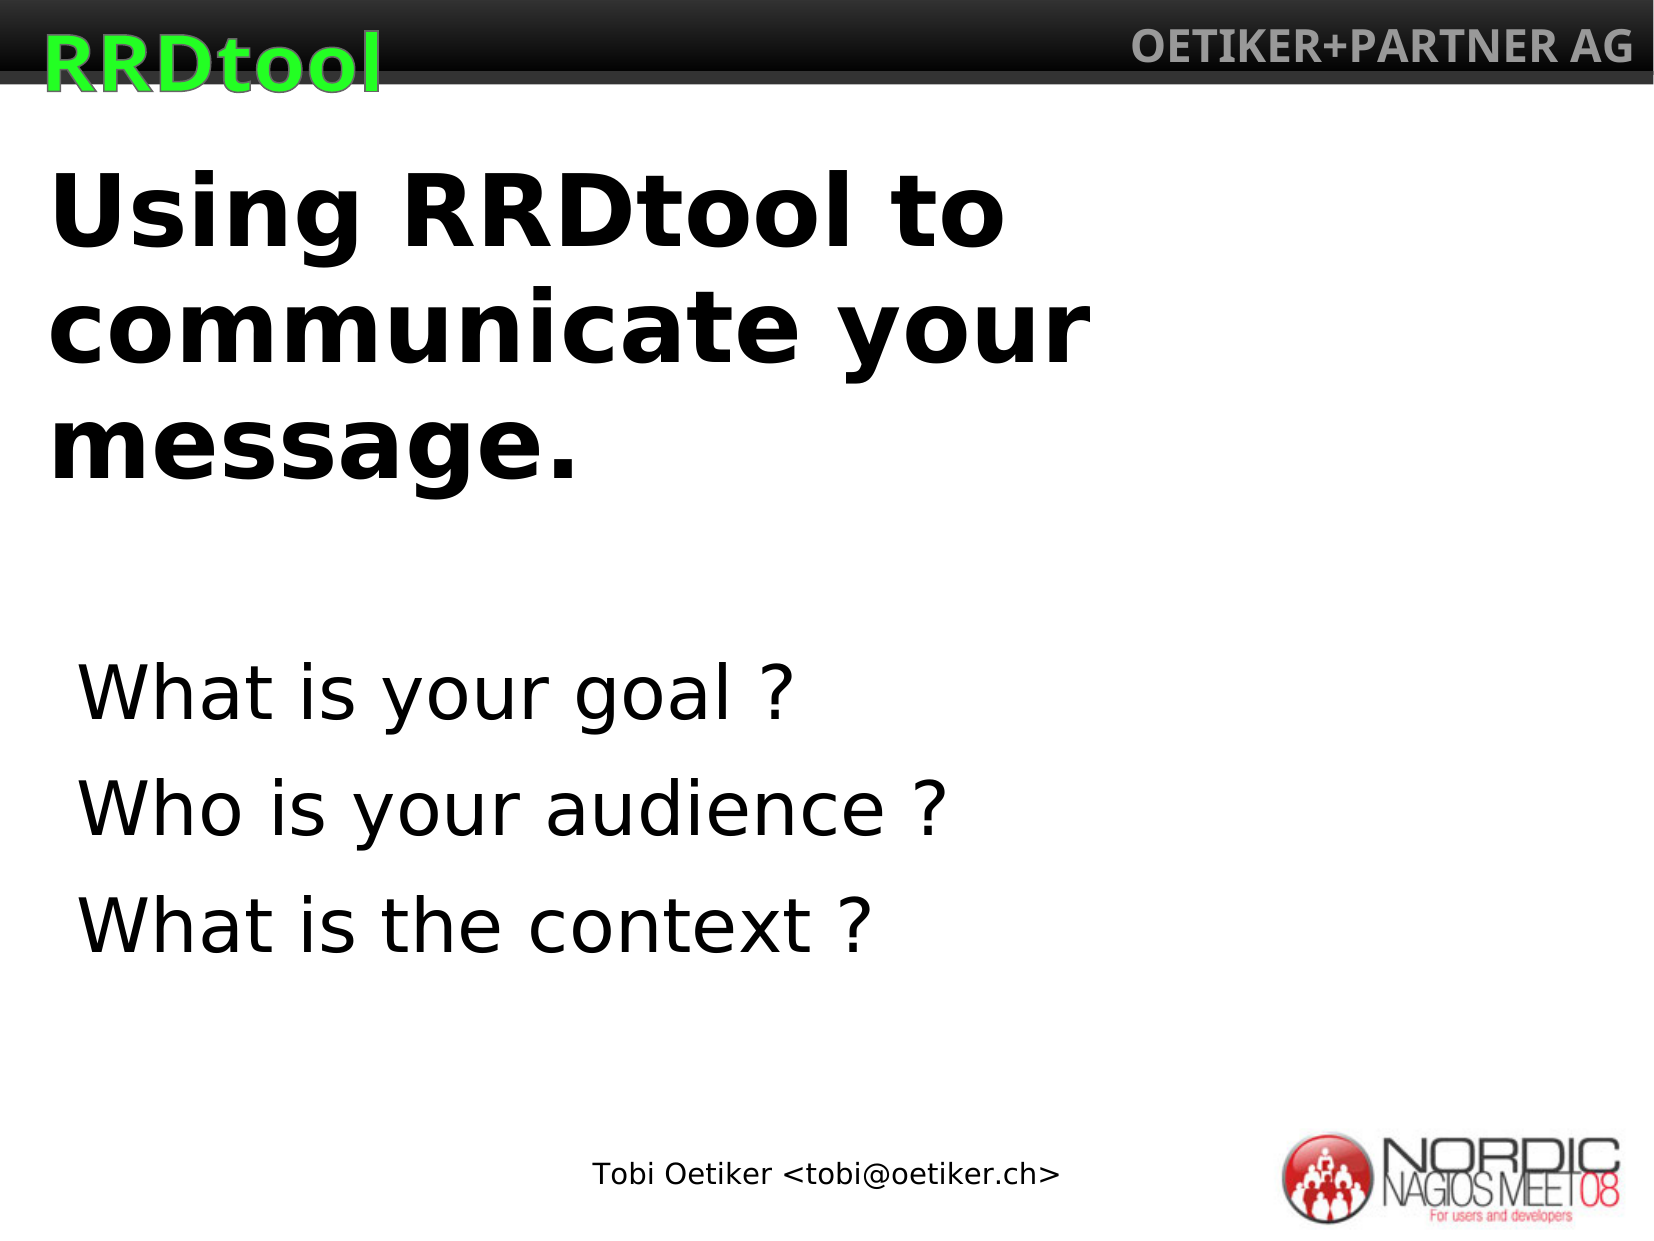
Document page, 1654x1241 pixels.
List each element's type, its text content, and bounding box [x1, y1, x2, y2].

title Using RRDtool to communicate your message. [47, 153, 1586, 503]
picture [1262, 1116, 1654, 1241]
list What is your goal ? Who is your audience ? What is the context ? [59, 649, 1580, 1111]
